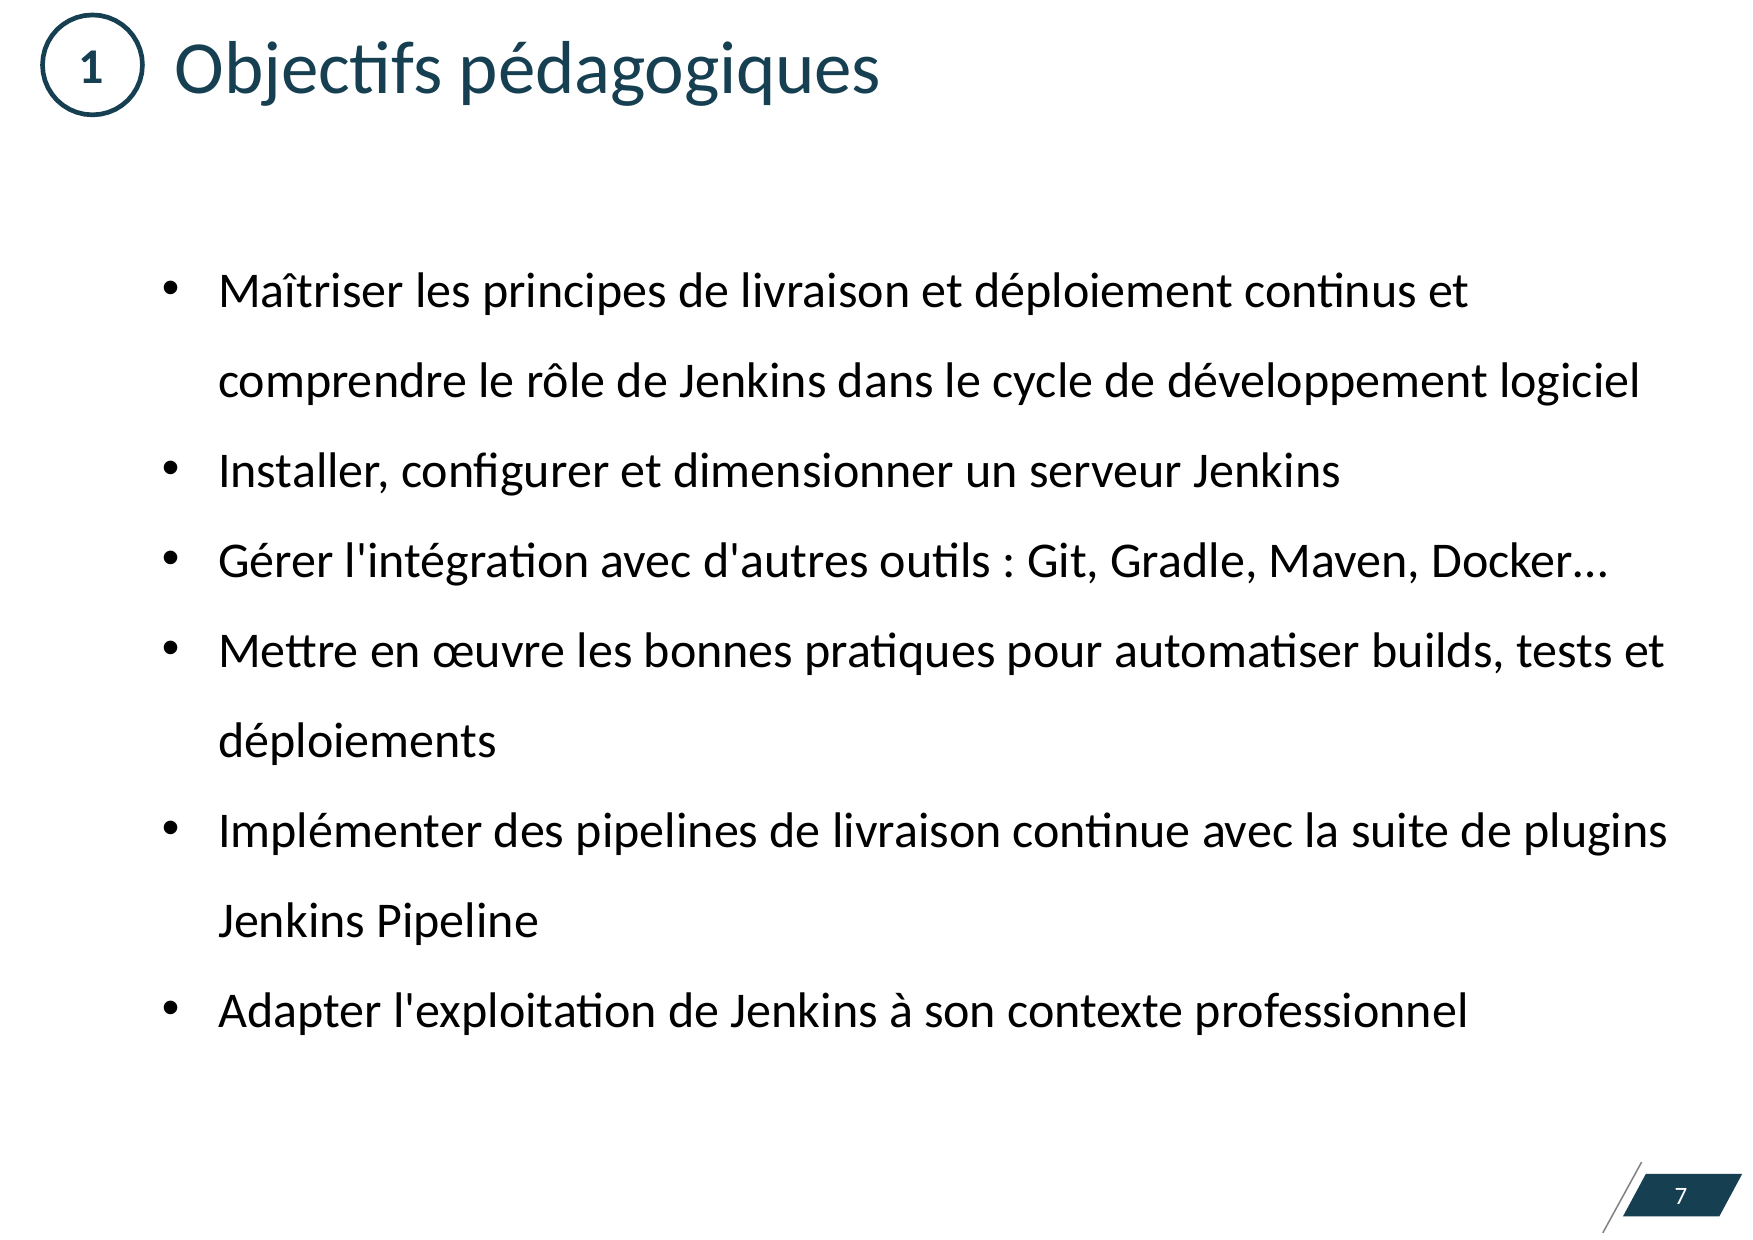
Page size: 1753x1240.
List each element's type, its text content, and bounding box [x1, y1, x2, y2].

slide_number <number> [1661, 1177, 1718, 1240]
text_box 1 [76, 31, 109, 94]
text_box Maîtriser les principes de livraison et déploiement continus et comprendre le rôle de Jenkins dans le cycle de développement logiciel Installer, configurer et dimensionner un serveur Jenkins Gérer l'intégration avec d'autres outils : Git, Gradle, Maven, Docker… Mettre en œuvre les bonnes pratiques pour automatiser builds, tests et déploiements Implémenter des pipelines de livraison continue avec la suite de plugins Jenkins Pipeline Adapter l'exploitation de Jenkins à son contexte professionnel [147, 219, 1718, 1045]
title Objectifs pédagogiques [172, 16, 1580, 219]
